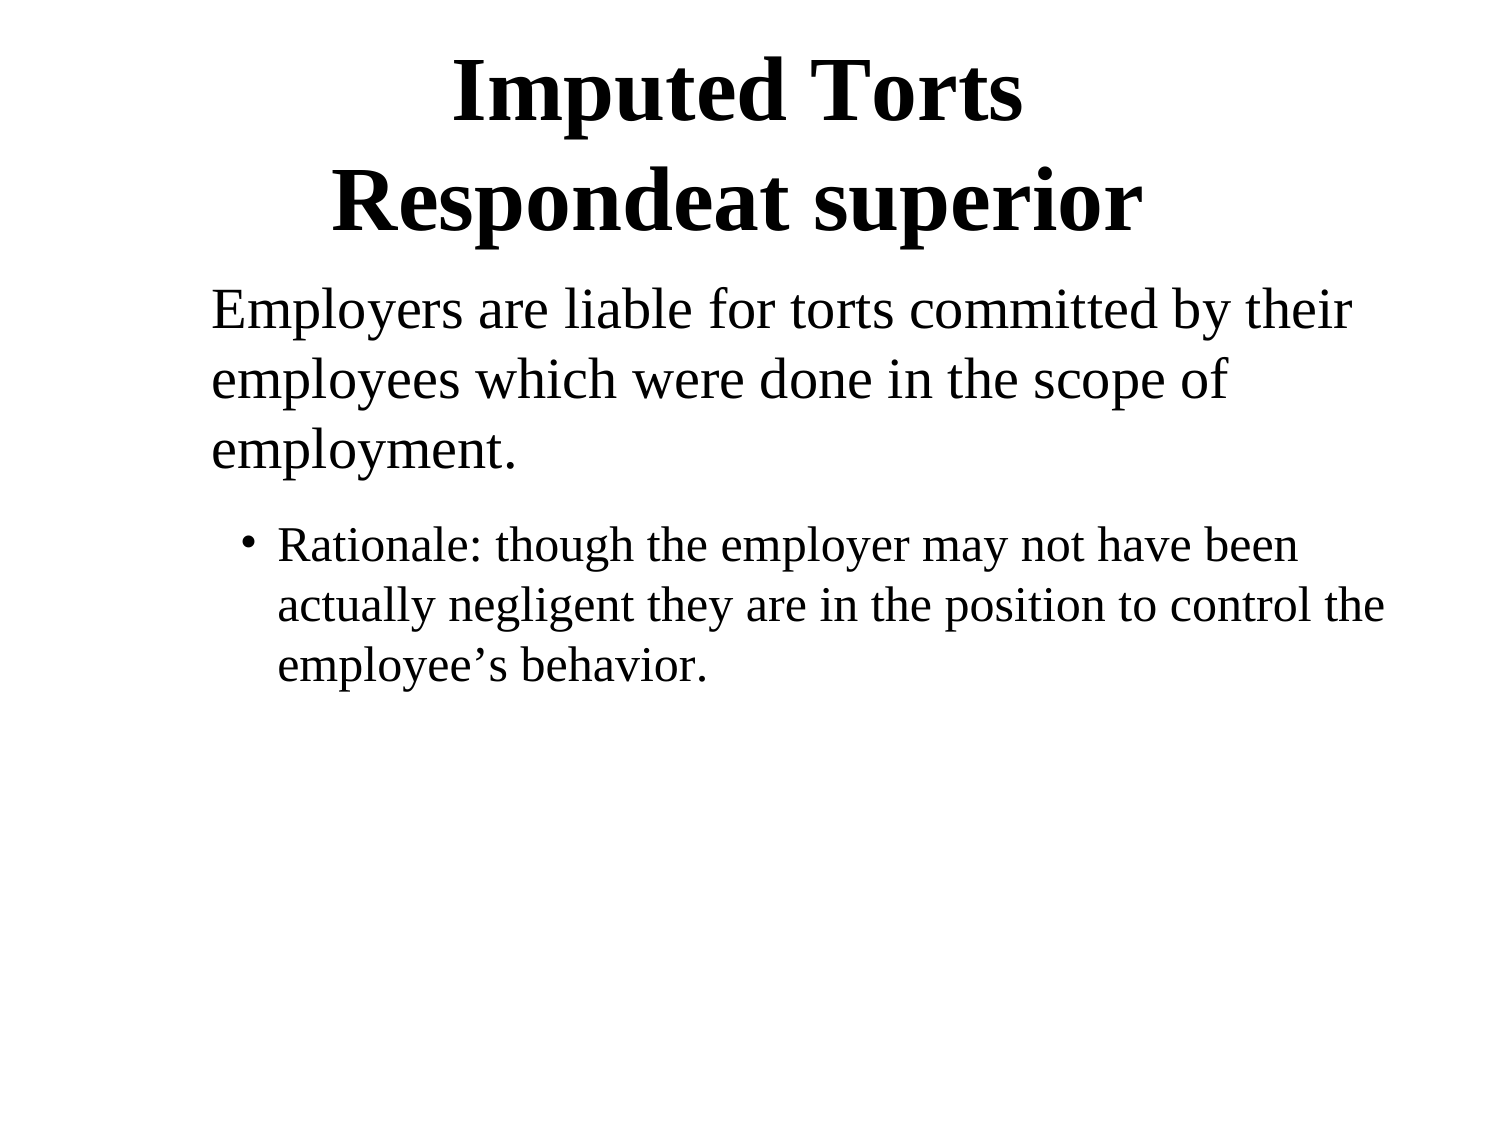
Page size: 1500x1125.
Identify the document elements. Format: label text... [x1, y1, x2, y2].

title Imputed Torts Respondeat superior [75, 45, 1426, 233]
list Employers are liable for torts committed by their employees which were done in the scope of employment. Rationale: though the employer may not have been actually negligent they are in the position to control the employee’s behavior. [75, 262, 1426, 1005]
